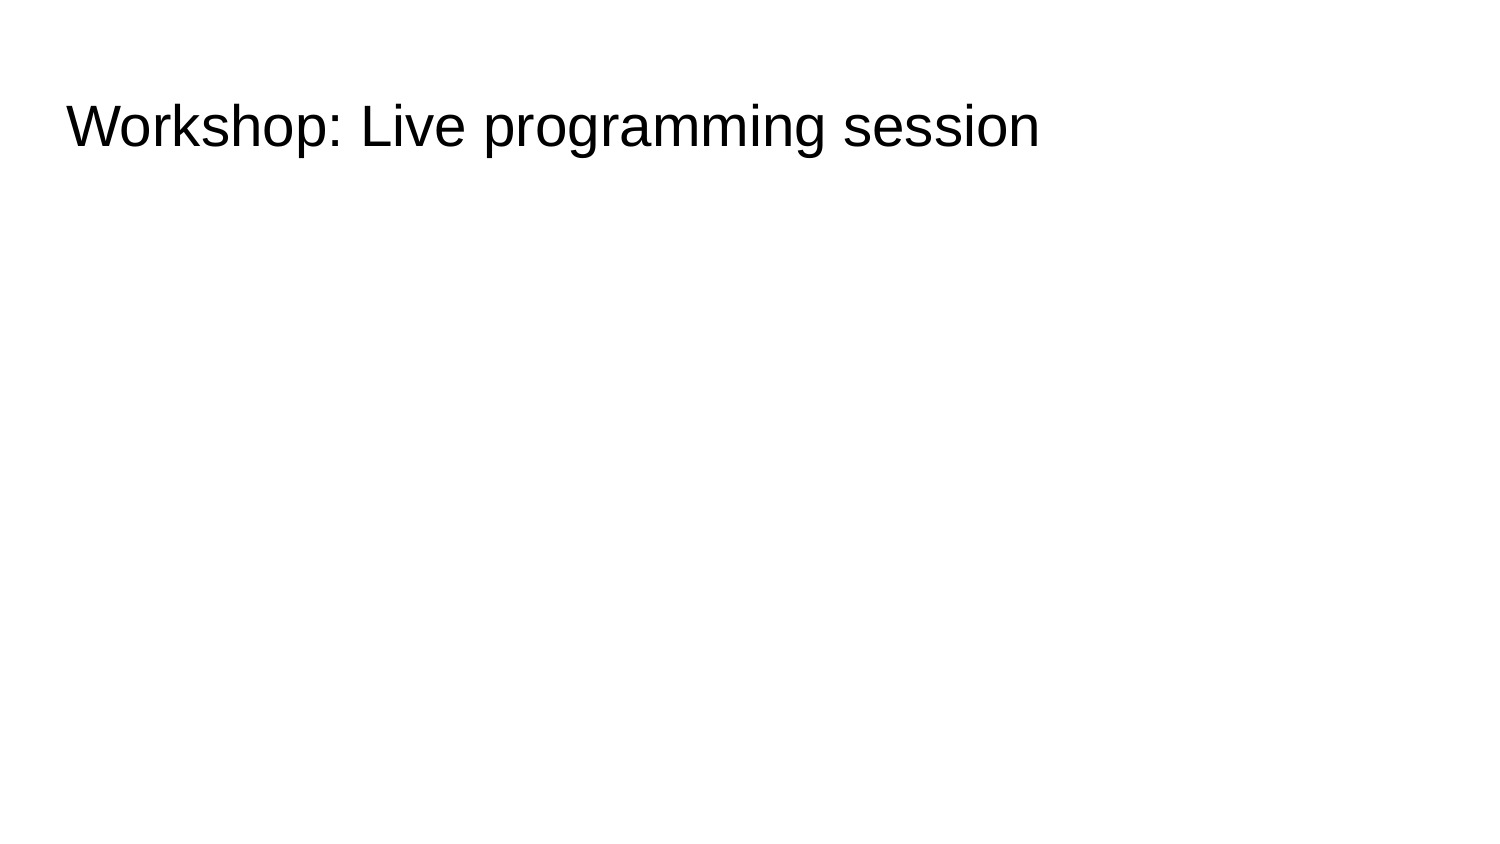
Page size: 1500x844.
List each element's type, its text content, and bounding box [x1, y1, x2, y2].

title Workshop: Live programming session [51, 72, 1449, 167]
